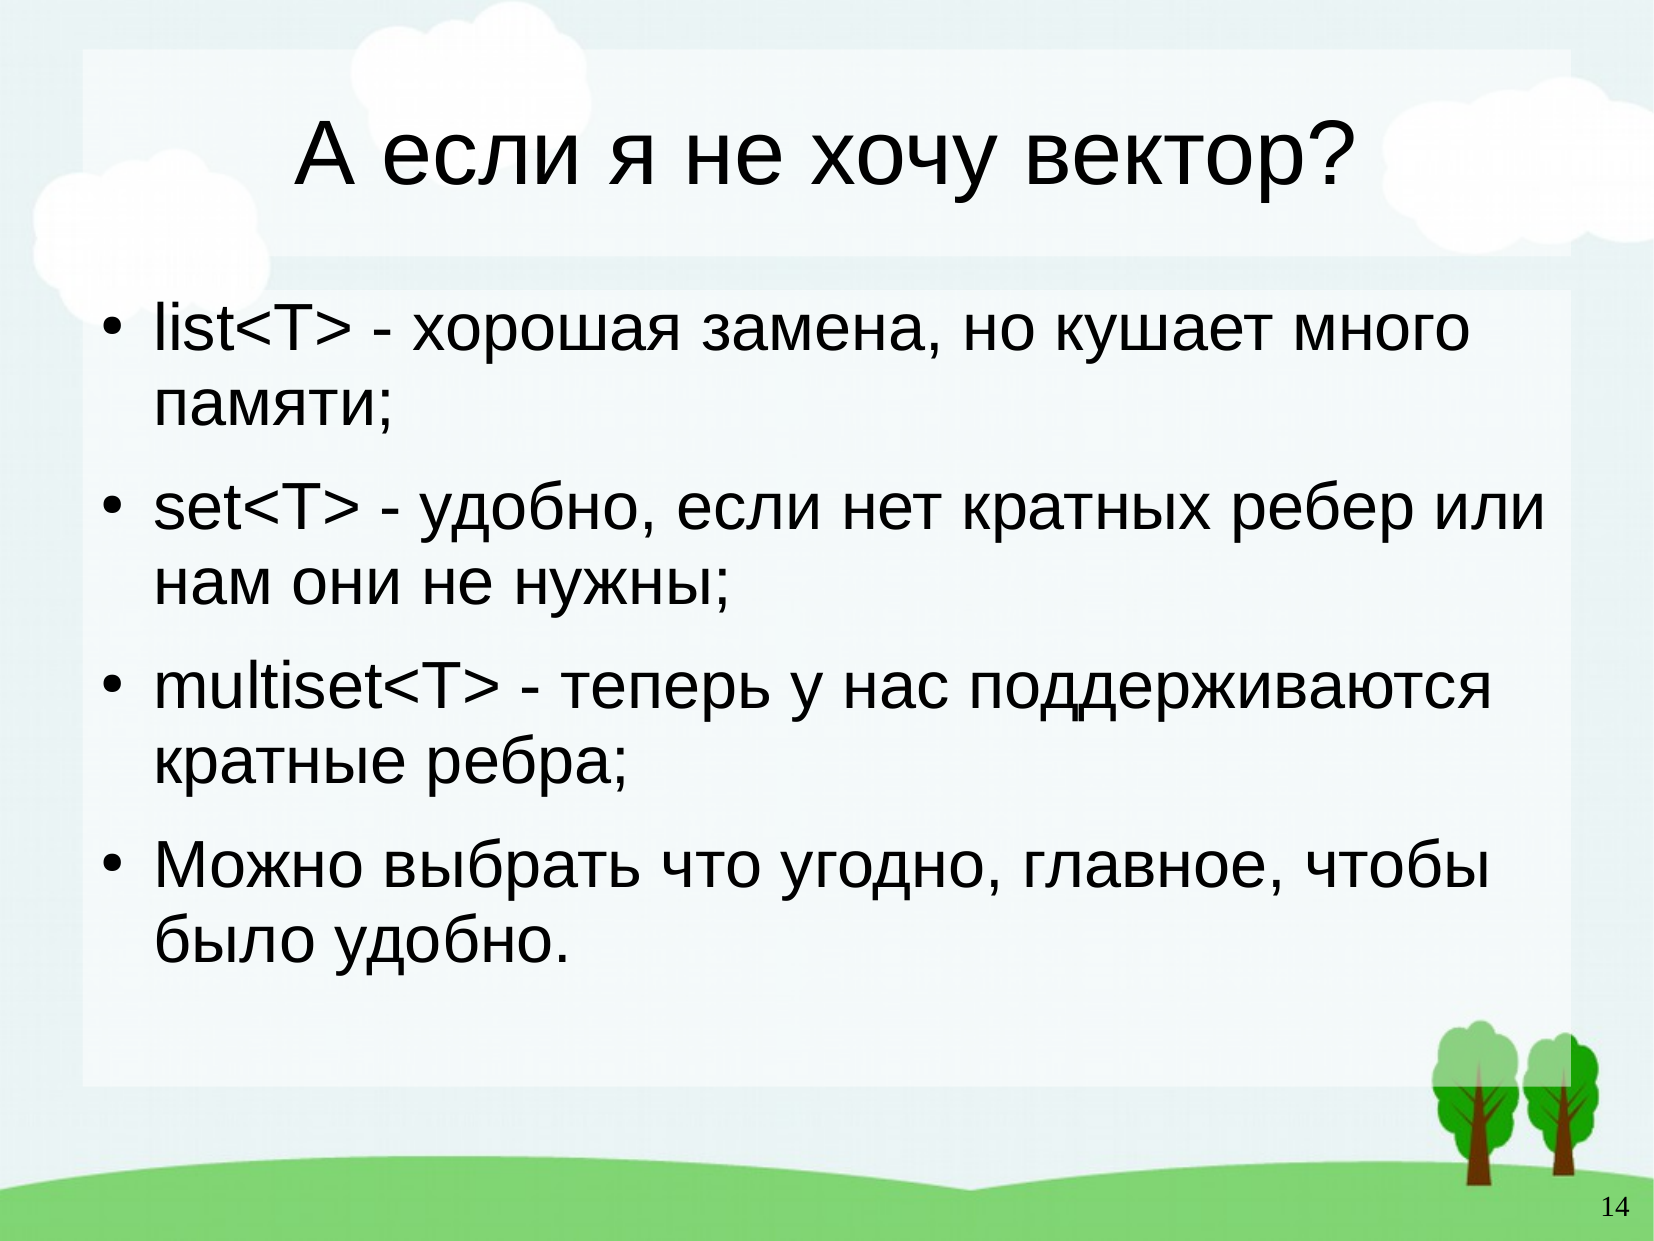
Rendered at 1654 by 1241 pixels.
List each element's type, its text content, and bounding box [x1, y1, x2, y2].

title А если я не хочу вектор? [82, 49, 1571, 257]
picture [0, 0, 1654, 1241]
list list<T> - хорошая замена, но кушает много памяти; set<T> - удобно, если нет кратных ребер или нам они не нужны; multiset<T> - теперь у нас поддерживаются кратные ребра; Можно выбрать что угодно, главное, чтобы было удобно. [82, 290, 1571, 1087]
